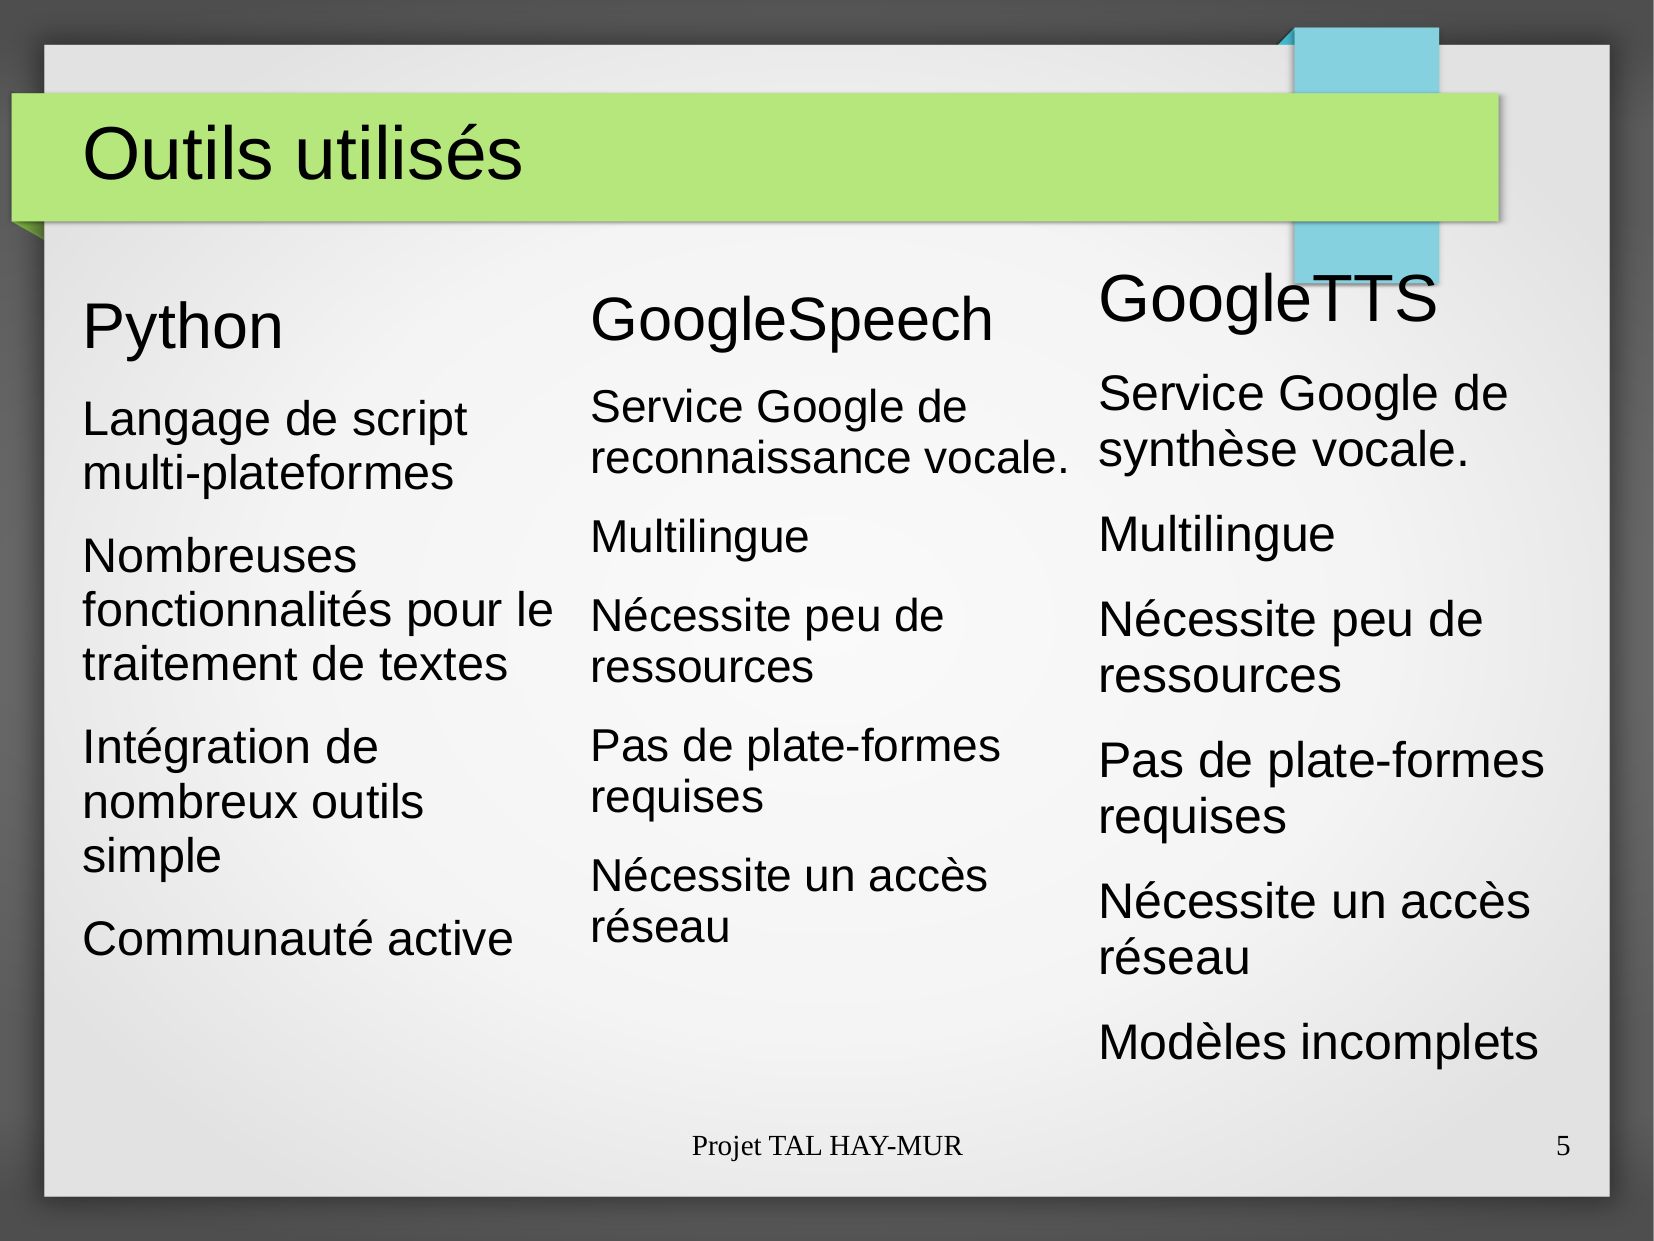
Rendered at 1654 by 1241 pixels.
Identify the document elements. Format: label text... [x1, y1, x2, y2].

title Outils utilisés [82, 94, 1264, 213]
list Python Langage de script multi-plateformes Nombreuses fonctionnalités pour le traitement de textes Intégration de nombreux outils simple Communauté active [82, 290, 567, 1010]
picture [0, 0, 1654, 1241]
list GoogleTTS Service Google de synthèse vocale. Multilingue Nécessite peu de ressources Pas de plate-formes requises Nécessite un accès réseau Modèles incomplets [1098, 261, 1583, 1075]
list GoogleSpeech Service Google de reconnaissance vocale. Multilingue Nécessite peu de ressources Pas de plate-formes requises Nécessite un accès réseau [590, 284, 1075, 1004]
